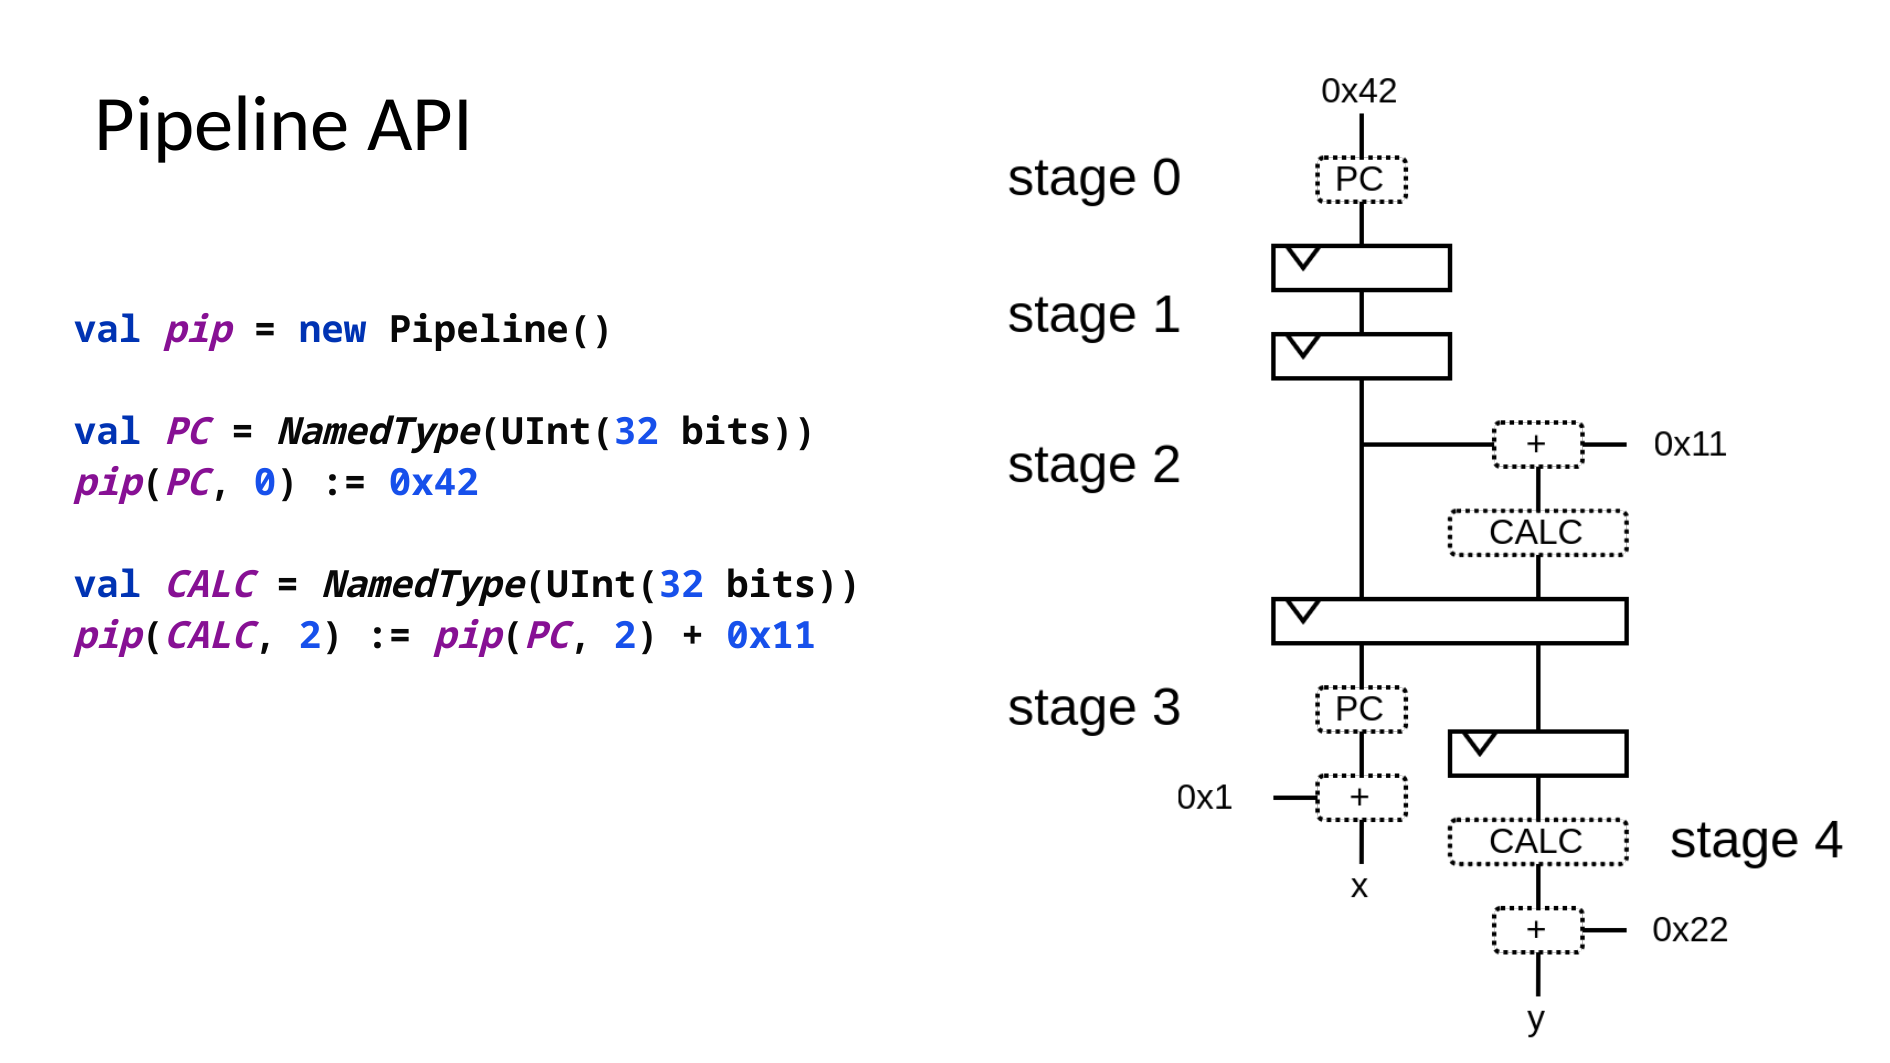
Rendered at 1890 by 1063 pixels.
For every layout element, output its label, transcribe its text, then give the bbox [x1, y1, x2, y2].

text_box val pip = new Pipeline() val PC = NamedType(UInt(32 bits)) pip(PC, 0) := 0x42 val CALC = NamedType(UInt(32 bits)) pip(CALC, 2) := pip(PC, 2) + 0x11 [59, 295, 918, 1063]
picture [918, 23, 1890, 1063]
title Pipeline API [94, 42, 918, 220]
